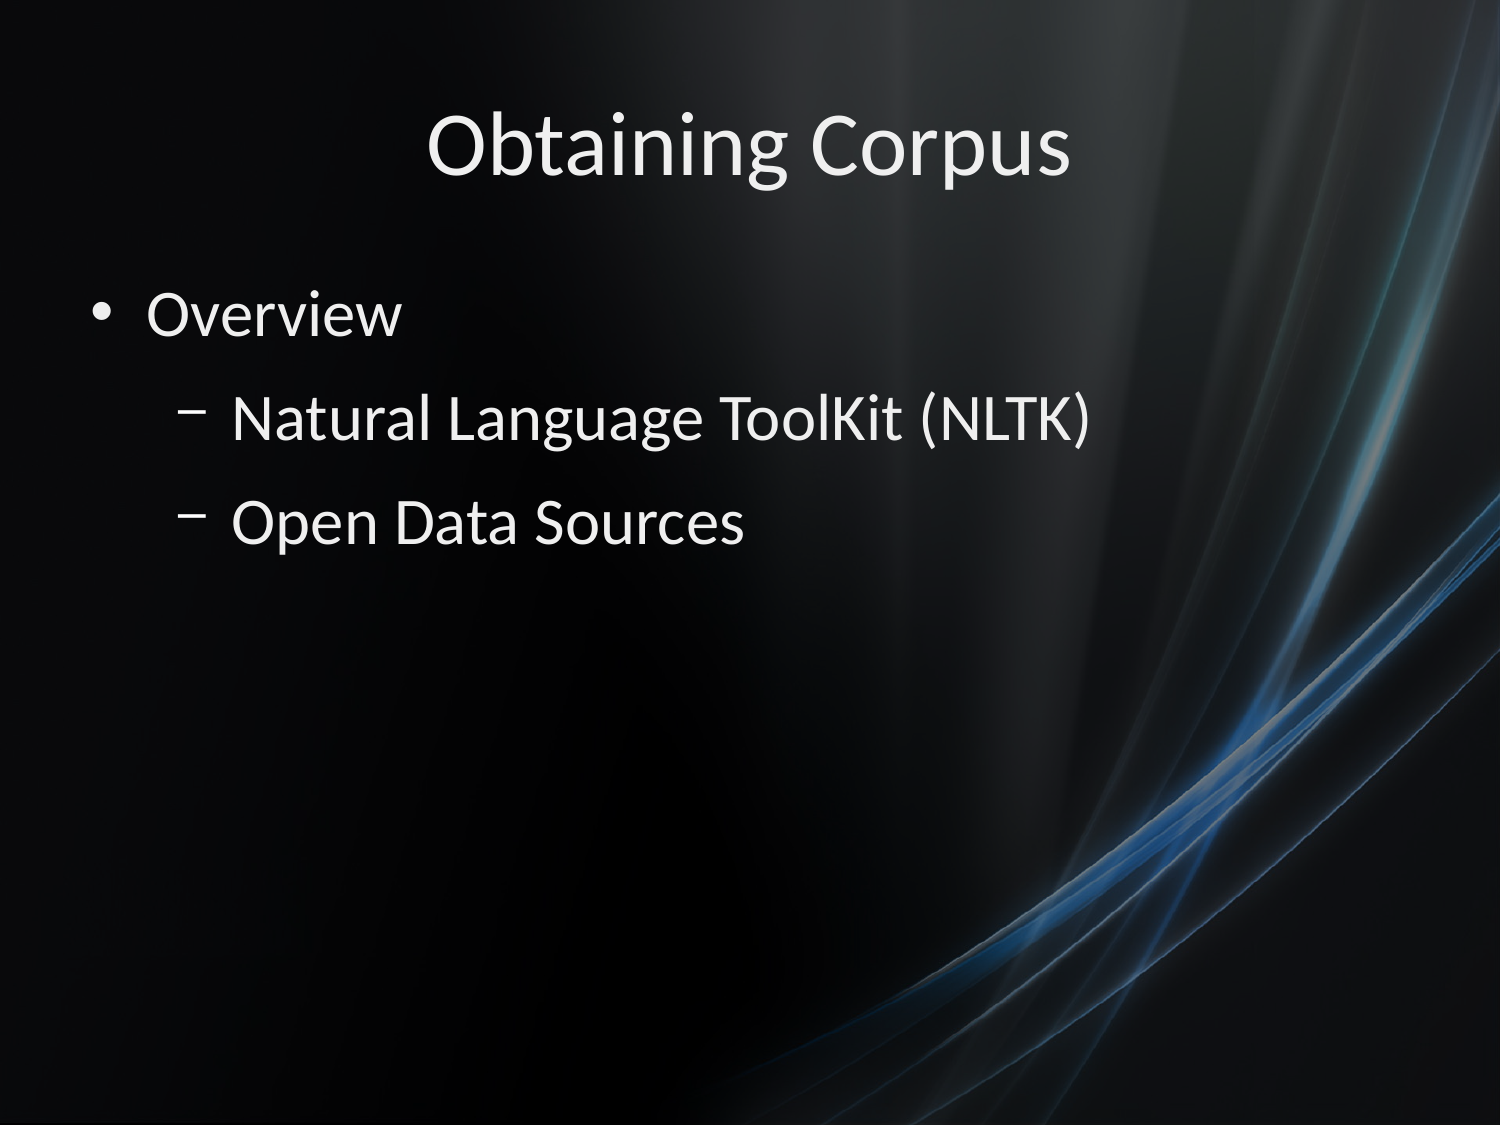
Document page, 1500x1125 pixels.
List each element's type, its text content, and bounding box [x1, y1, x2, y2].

title Obtaining Corpus [75, 45, 1425, 233]
list Overview Natural Language ToolKit (NLTK) Open Data Sources [75, 262, 1425, 1005]
text_box [0, 0, 1500, 1125]
